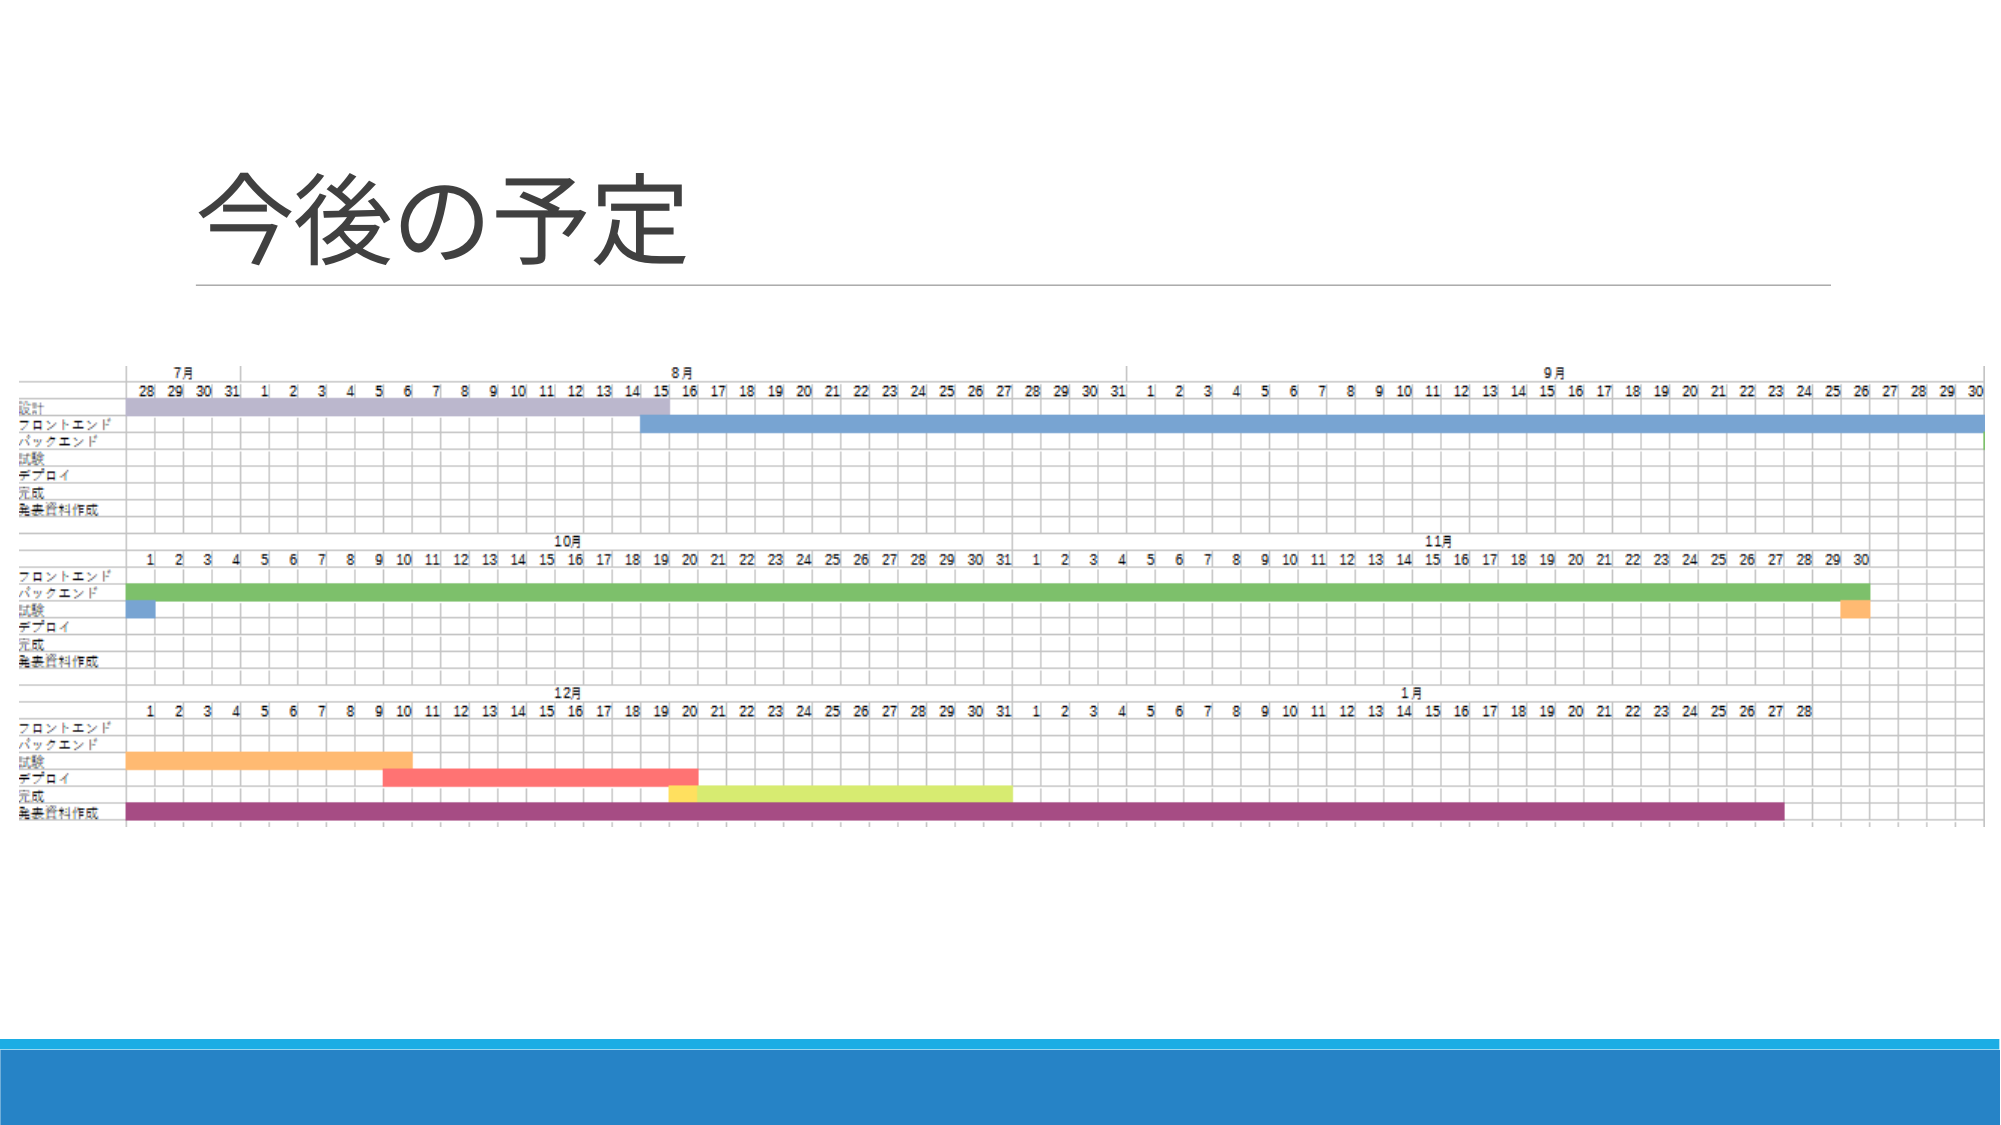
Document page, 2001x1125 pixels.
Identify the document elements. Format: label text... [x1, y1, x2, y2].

title 今後の予定 [180, 47, 1830, 285]
picture [19, 366, 1985, 827]
